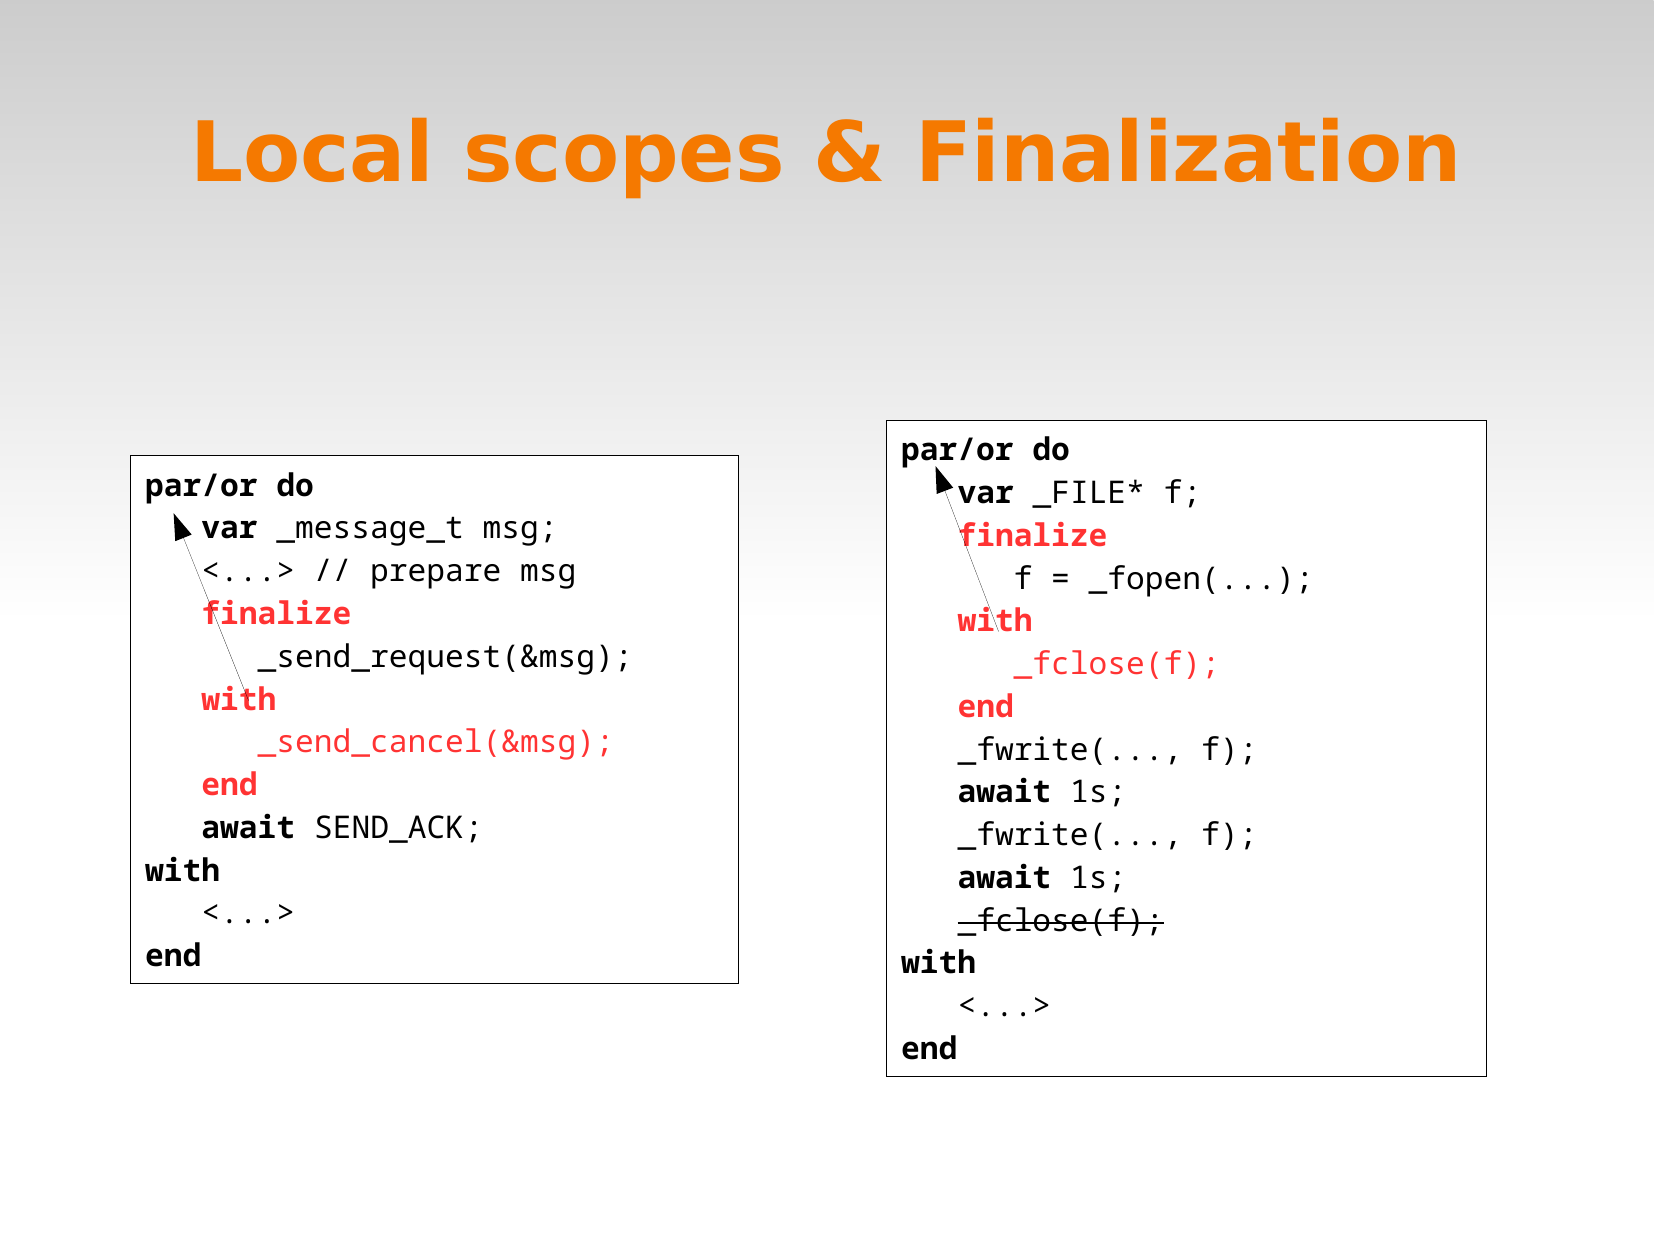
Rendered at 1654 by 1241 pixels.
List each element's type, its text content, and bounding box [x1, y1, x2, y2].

title Local scopes & Finalization [82, 49, 1571, 257]
text_box par/or do var _FILE* f; finalize f = _fopen(...); with _fclose(f); end _fwrite(..., f); await 1s; _fwrite(..., f); await 1s; _fclose(f); with <...> end [886, 420, 1487, 990]
text_box par/or do var _message_t msg; <...> // prepare msg finalize _send_request(&msg); with _send_cancel(&msg); end await SEND_ACK; with <...> end [130, 455, 739, 916]
